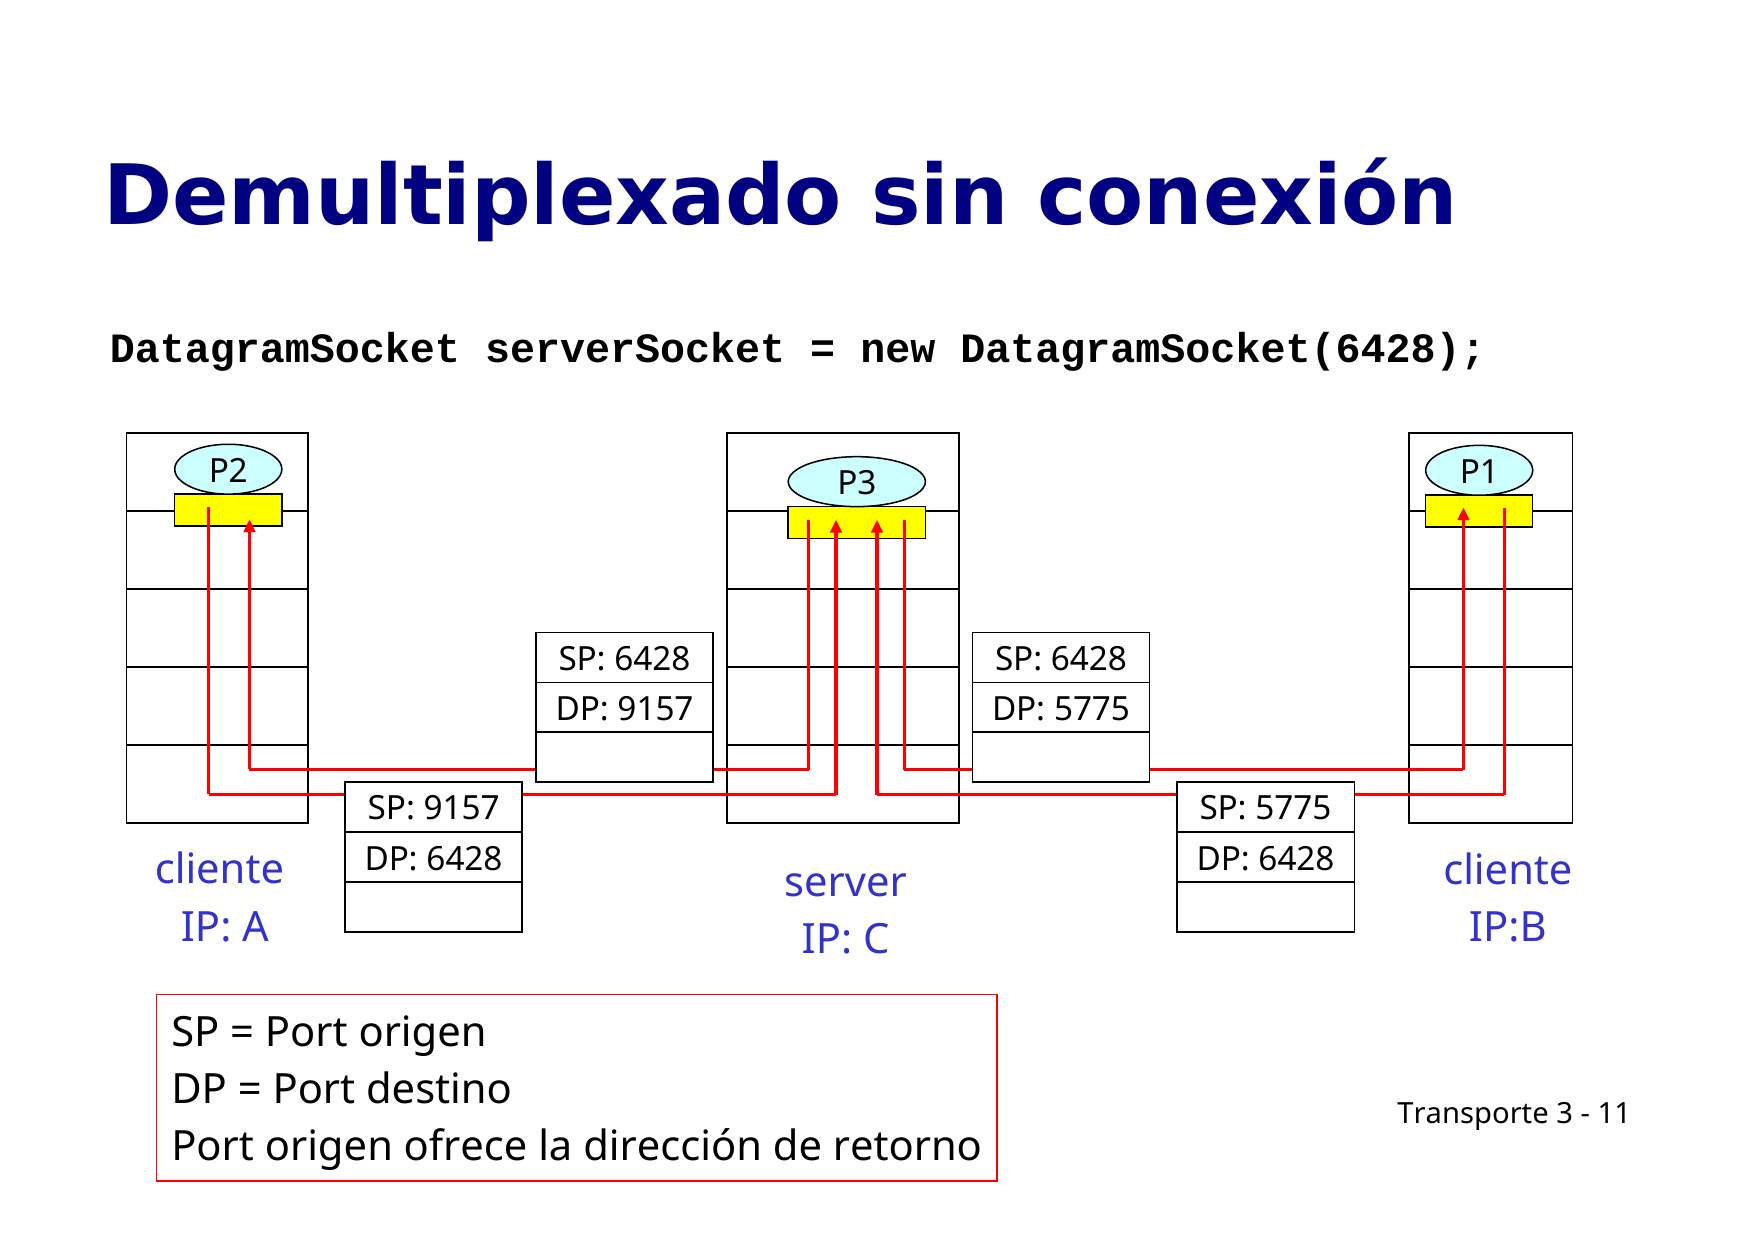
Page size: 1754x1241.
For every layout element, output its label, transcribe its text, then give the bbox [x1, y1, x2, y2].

text_box P1 [1425, 445, 1533, 496]
text_box cliente IP:B [1428, 832, 1588, 962]
text_box [1408, 432, 1573, 823]
text_box DP: 6428 [344, 832, 523, 882]
text_box SP: 6428 [535, 632, 714, 682]
text_box SP = Port origen DP = Port destino Port origen ofrece la dirección de retorno [156, 994, 998, 1181]
text_box [972, 732, 1150, 783]
text_box DP: 6428 [1176, 832, 1355, 882]
text_box server IP: C [769, 844, 922, 974]
text_box SP: 5775 [1176, 782, 1355, 832]
text_box P3 [788, 456, 926, 507]
title Demultiplexado sin conexión [88, 95, 1654, 298]
text_box cliente IP: A [140, 831, 299, 962]
text_box DP: 5775 [972, 682, 1150, 732]
text_box [1176, 882, 1355, 933]
text_box [126, 432, 308, 823]
text_box [344, 882, 523, 932]
list DatagramSocket serverSocket = new DatagramSocket(6428); [94, 320, 1655, 450]
text_box P2 [174, 444, 282, 495]
text_box [726, 432, 959, 823]
text_box SP: 9157 [344, 782, 523, 832]
text_box DP: 9157 [535, 682, 714, 732]
text_box SP: 6428 [972, 632, 1150, 682]
text_box [535, 732, 714, 783]
